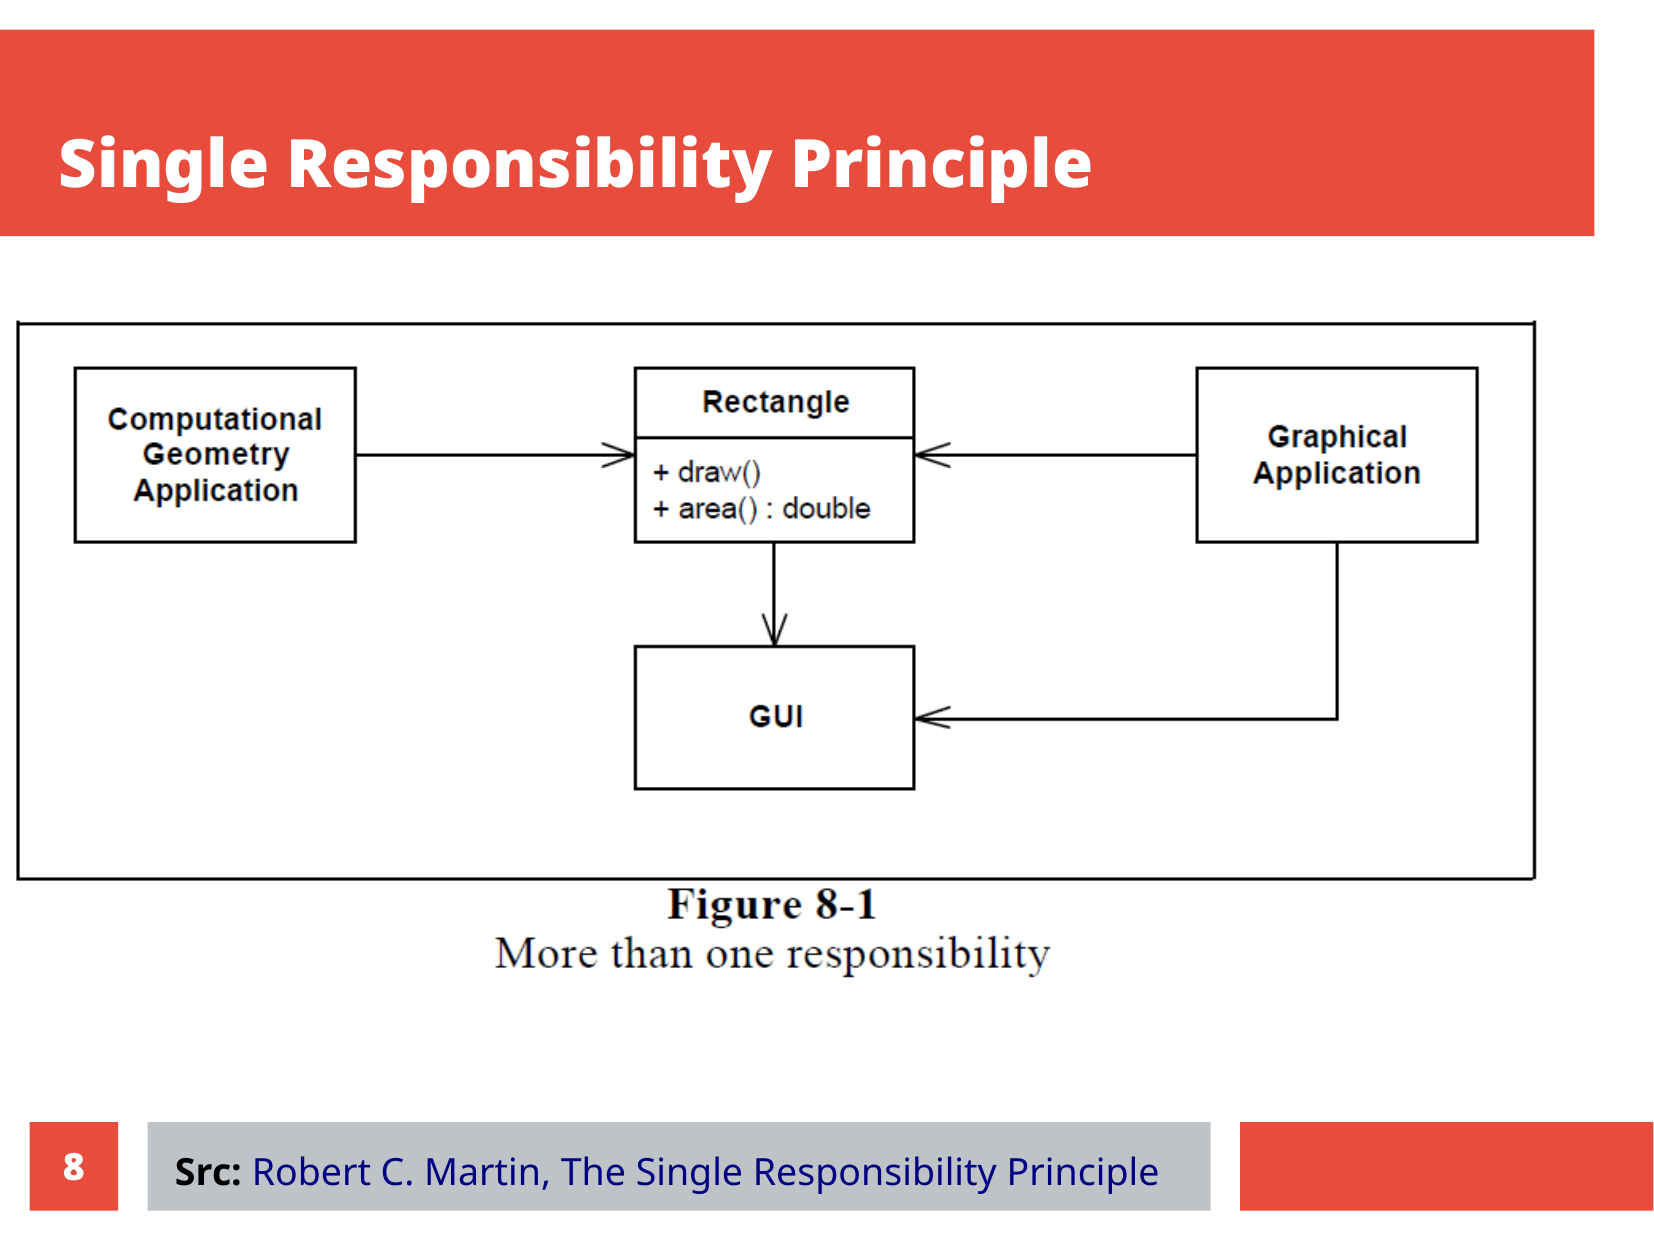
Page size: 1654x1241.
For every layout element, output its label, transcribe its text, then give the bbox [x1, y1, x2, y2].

title Single Responsibility Principle [59, 59, 1595, 207]
picture [0, 283, 1654, 1028]
text_box Src: Robert C. Martin, The Single Responsibility Principle [160, 1138, 1642, 1201]
